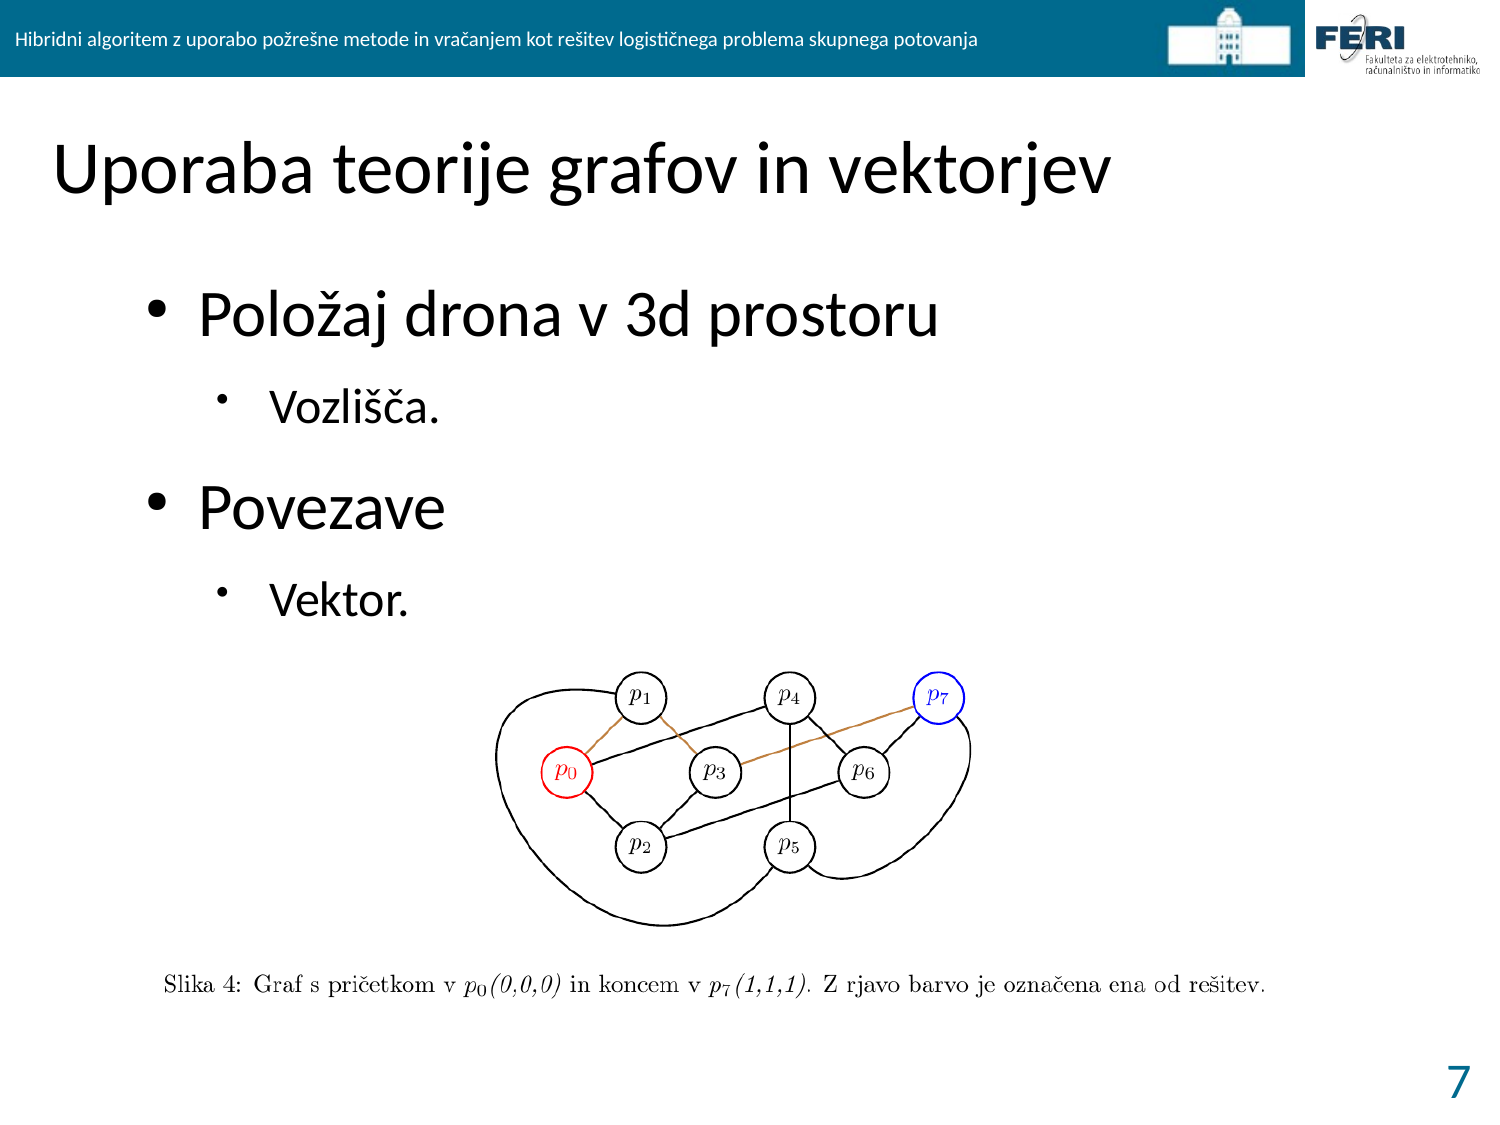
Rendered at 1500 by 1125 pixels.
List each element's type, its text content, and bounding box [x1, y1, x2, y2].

footer Hibridni algoritem z uporabo požrešne metode in vračanjem kot rešitev logističnega problema skupnega potovanja [0, 0, 1117, 77]
picture [155, 658, 1276, 1013]
picture [1167, 7, 1292, 66]
slide_number <number> [1339, 1046, 1487, 1112]
list Položaj drona v 3d prostoru Vozlišča. Povezave Vektor. [112, 262, 1388, 1019]
picture [1316, 13, 1480, 74]
title Uporaba teorije grafov in vektorjev [37, 78, 1463, 250]
